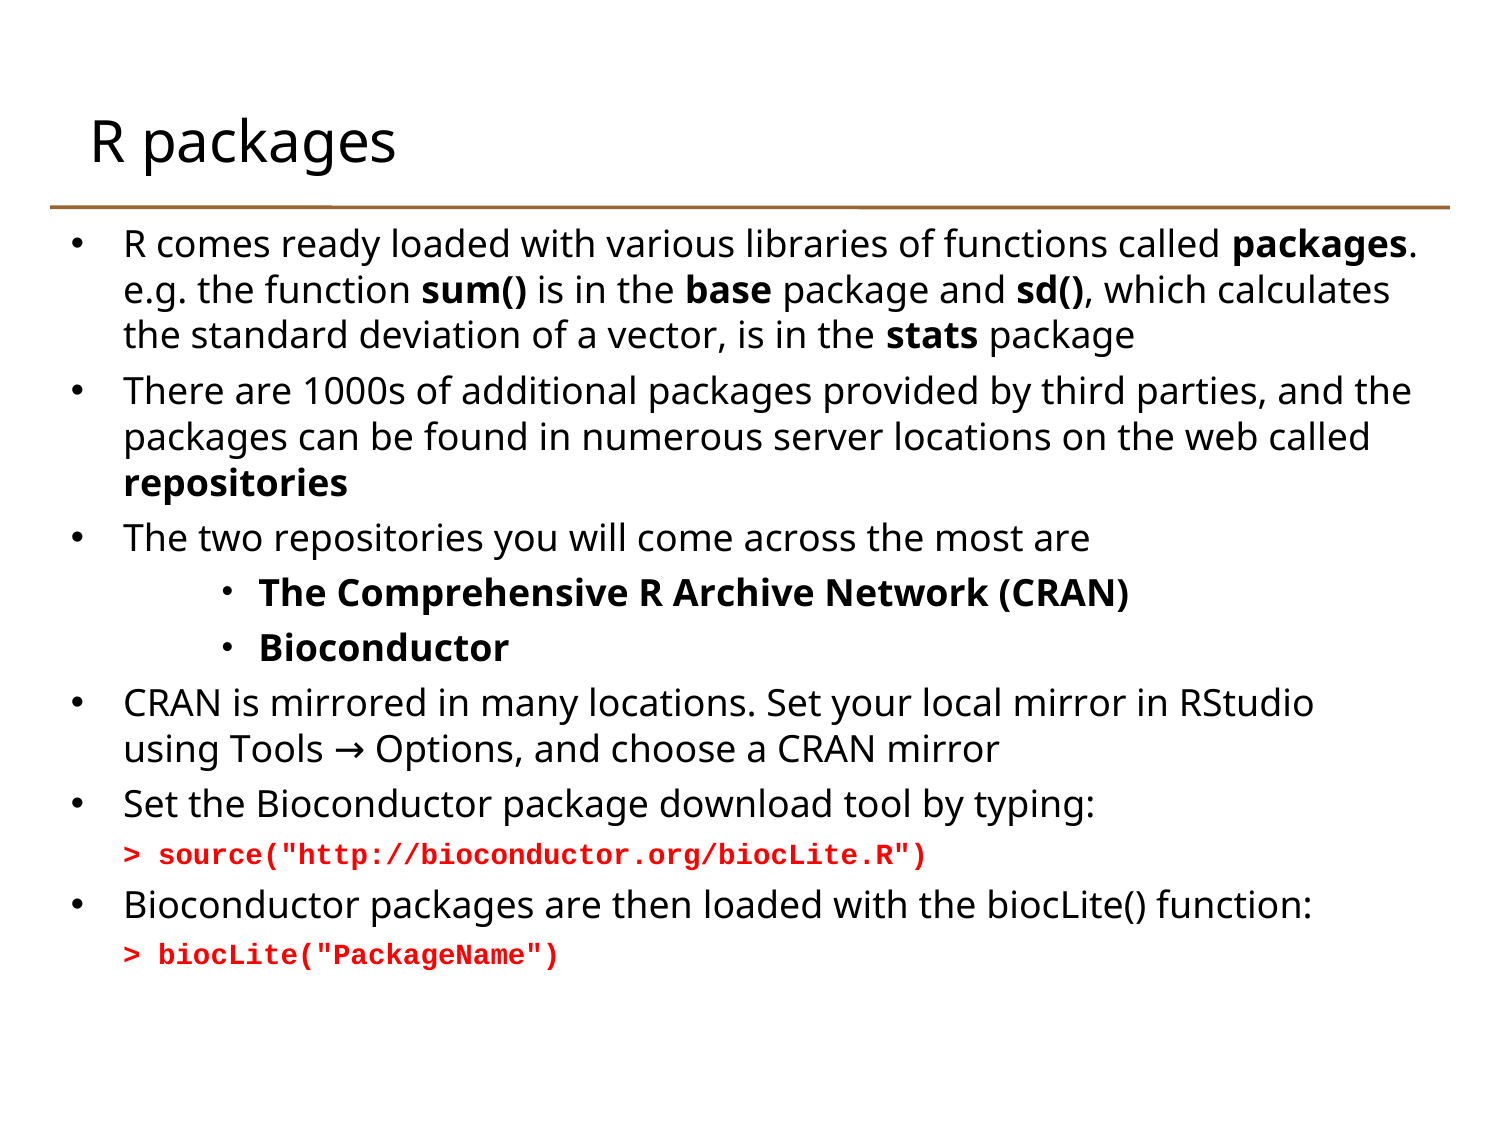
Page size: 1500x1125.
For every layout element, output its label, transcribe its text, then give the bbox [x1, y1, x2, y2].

text_box R comes ready loaded with various libraries of functions called packages. e.g. the function sum() is in the base package and sd(), which calculates the standard deviation of a vector, is in the stats package There are 1000s of additional packages provided by third parties, and the packages can be found in numerous server locations on the web called repositories The two repositories you will come across the most are The Comprehensive R Archive Network (CRAN) Bioconductor CRAN is mirrored in many locations. Set your local mirror in RStudio using Tools → Options, and choose a CRAN mirror Set the Bioconductor package download tool by typing: > source("http://bioconductor.org/biocLite.R") Bioconductor packages are then loaded with the biocLite() function: > biocLite("PackageName") [70, 218, 1421, 959]
text_box R packages [75, 44, 1425, 233]
